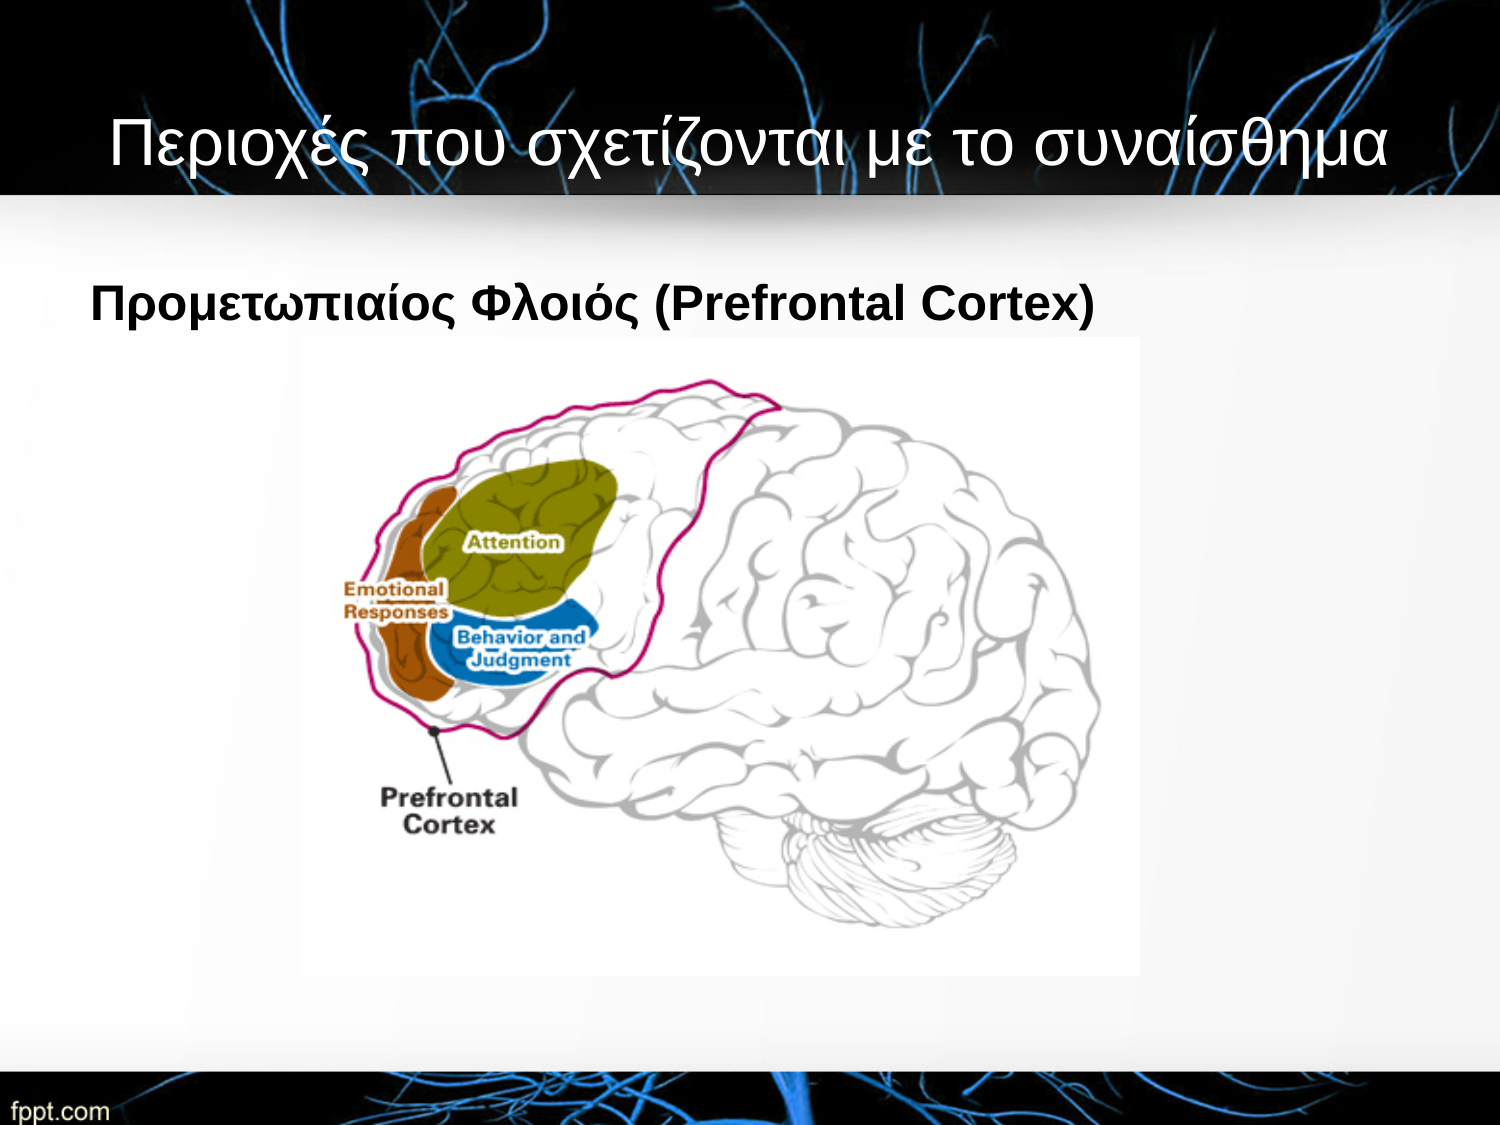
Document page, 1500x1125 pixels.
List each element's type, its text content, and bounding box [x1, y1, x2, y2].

picture [0, 0, 1500, 1125]
title Περιοχές που σχετίζονται με το συναίσθημα [75, 45, 1425, 233]
list Προμετωπιαίος Φλοιός (Prefrontal Cortex) [75, 262, 1425, 1005]
